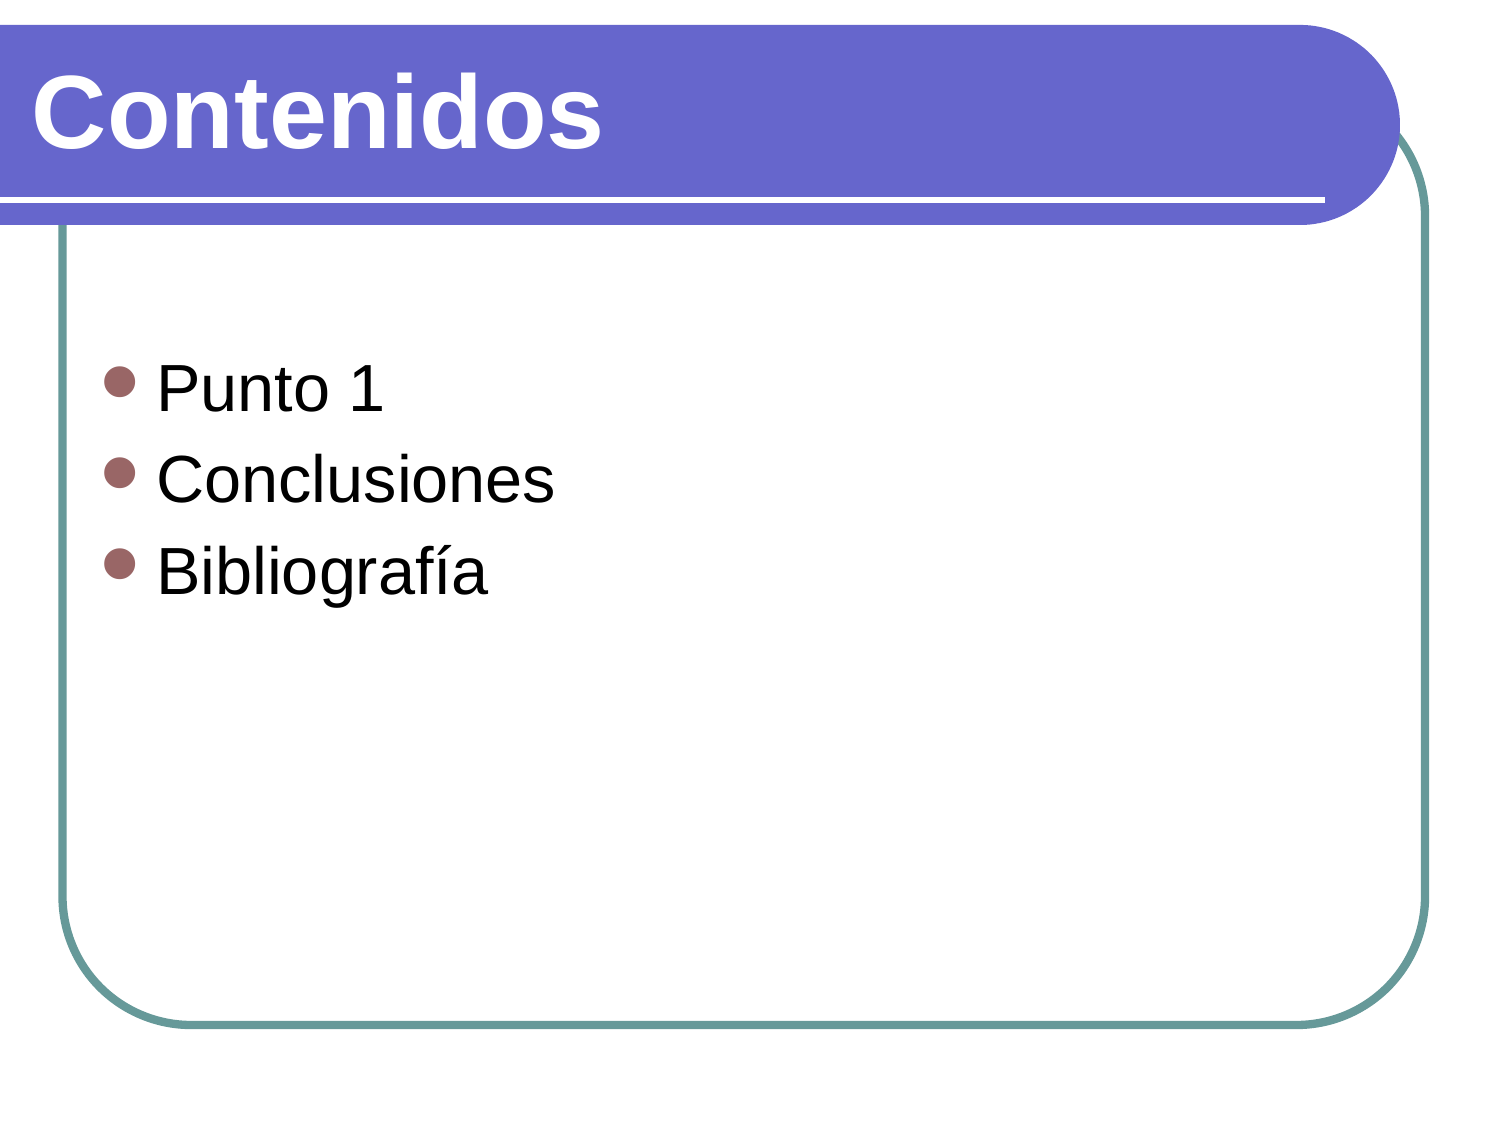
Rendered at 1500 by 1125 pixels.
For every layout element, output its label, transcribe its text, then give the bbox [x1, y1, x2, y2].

list Punto 1 Conclusiones Bibliografía [99, 351, 1329, 916]
title Contenidos [31, 0, 1347, 226]
